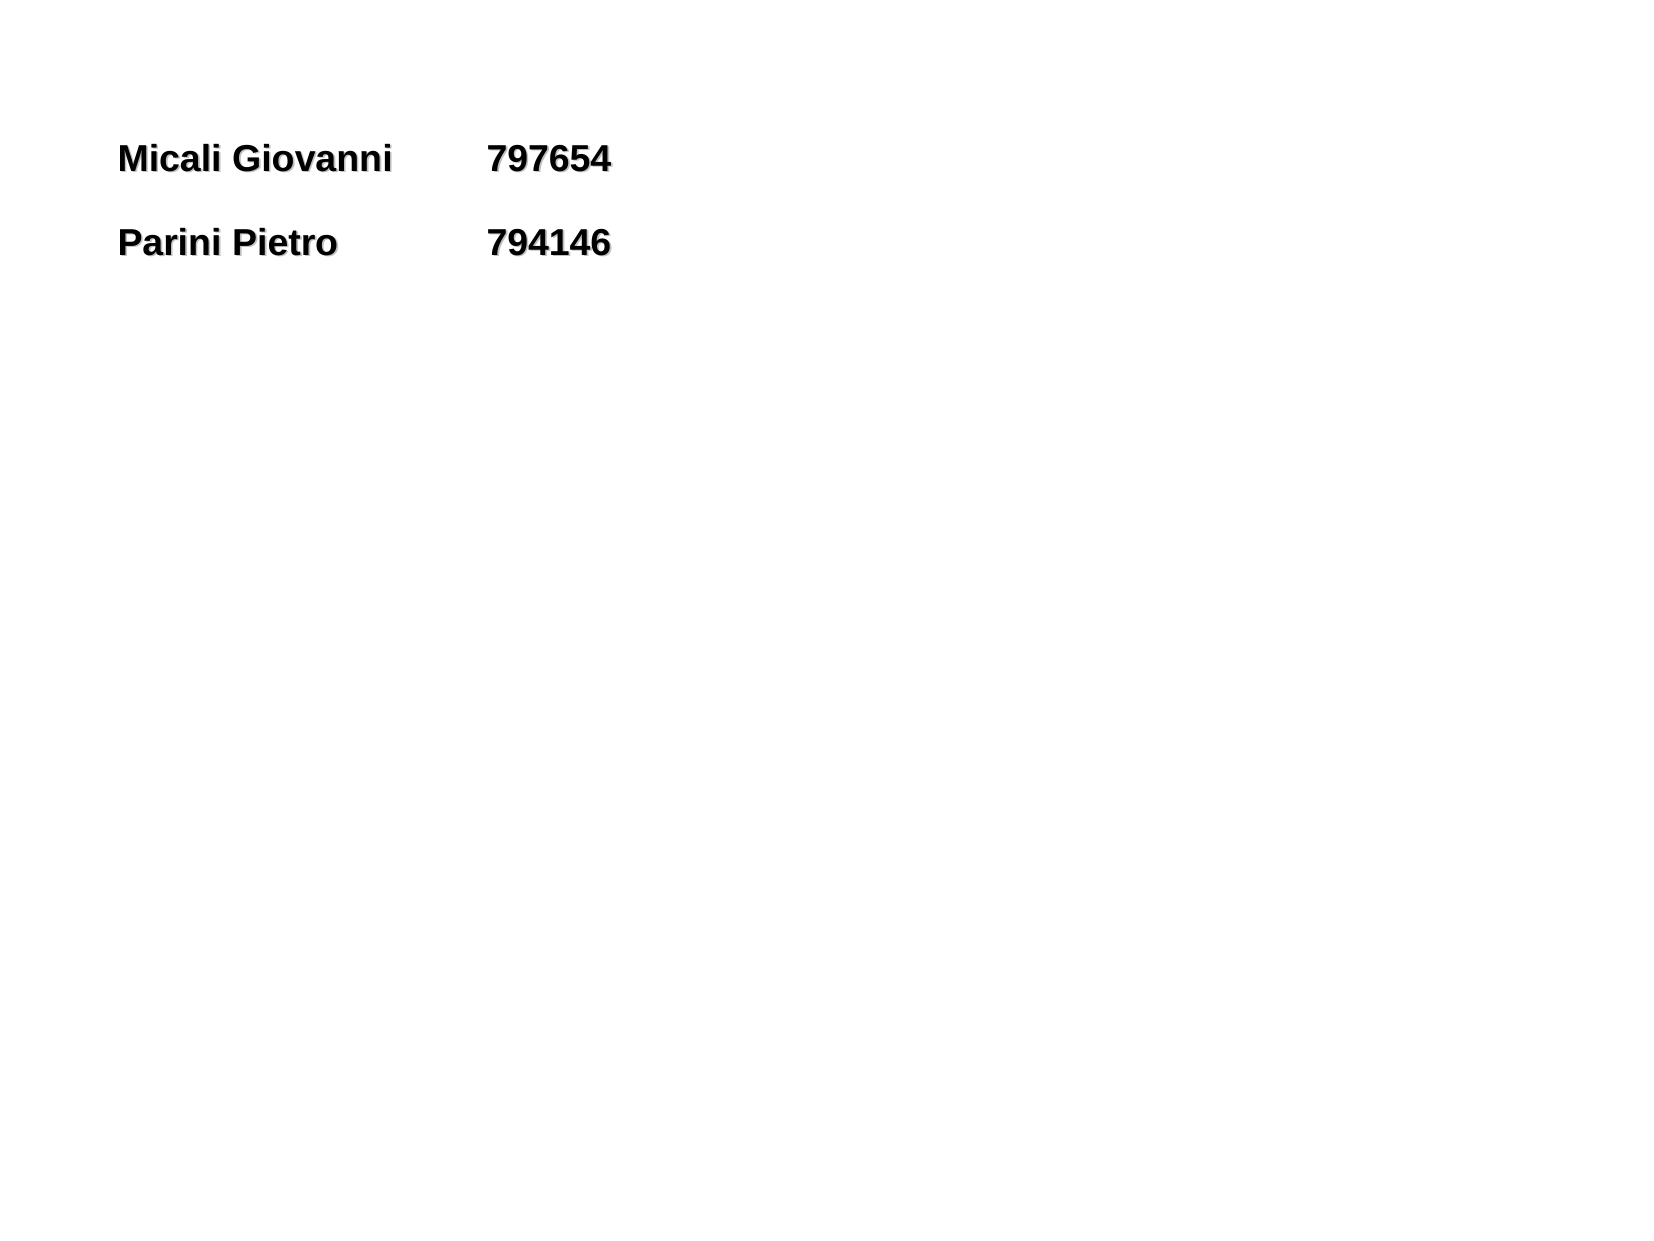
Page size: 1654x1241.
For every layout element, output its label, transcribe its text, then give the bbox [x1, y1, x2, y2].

text_box Micali Giovanni 797654 Parini Pietro 794146 [102, 129, 626, 271]
